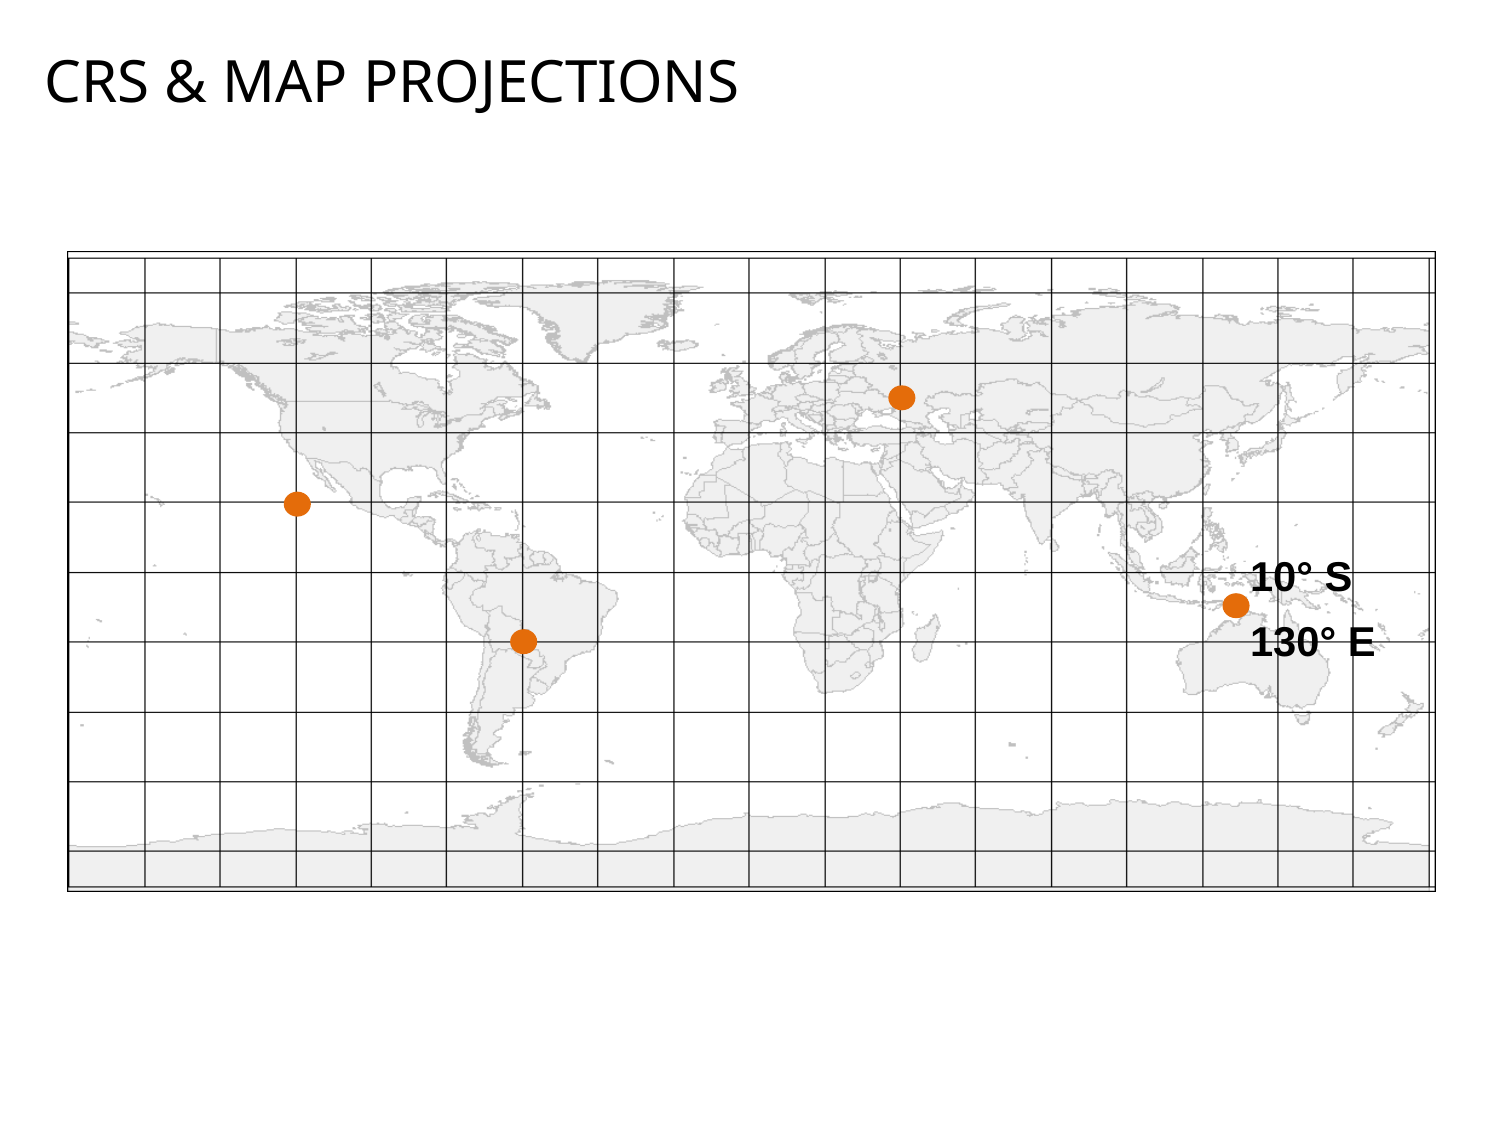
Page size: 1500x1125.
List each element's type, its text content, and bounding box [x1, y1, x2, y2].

text_box [1222, 593, 1235, 619]
text_box [283, 491, 311, 517]
picture [67, 251, 1436, 892]
text_box [888, 385, 916, 411]
text_box [510, 629, 538, 655]
text_box CRS & MAP PROJECTIONS [29, 0, 1471, 163]
text_box 10° S 130° E [1235, 527, 1391, 672]
